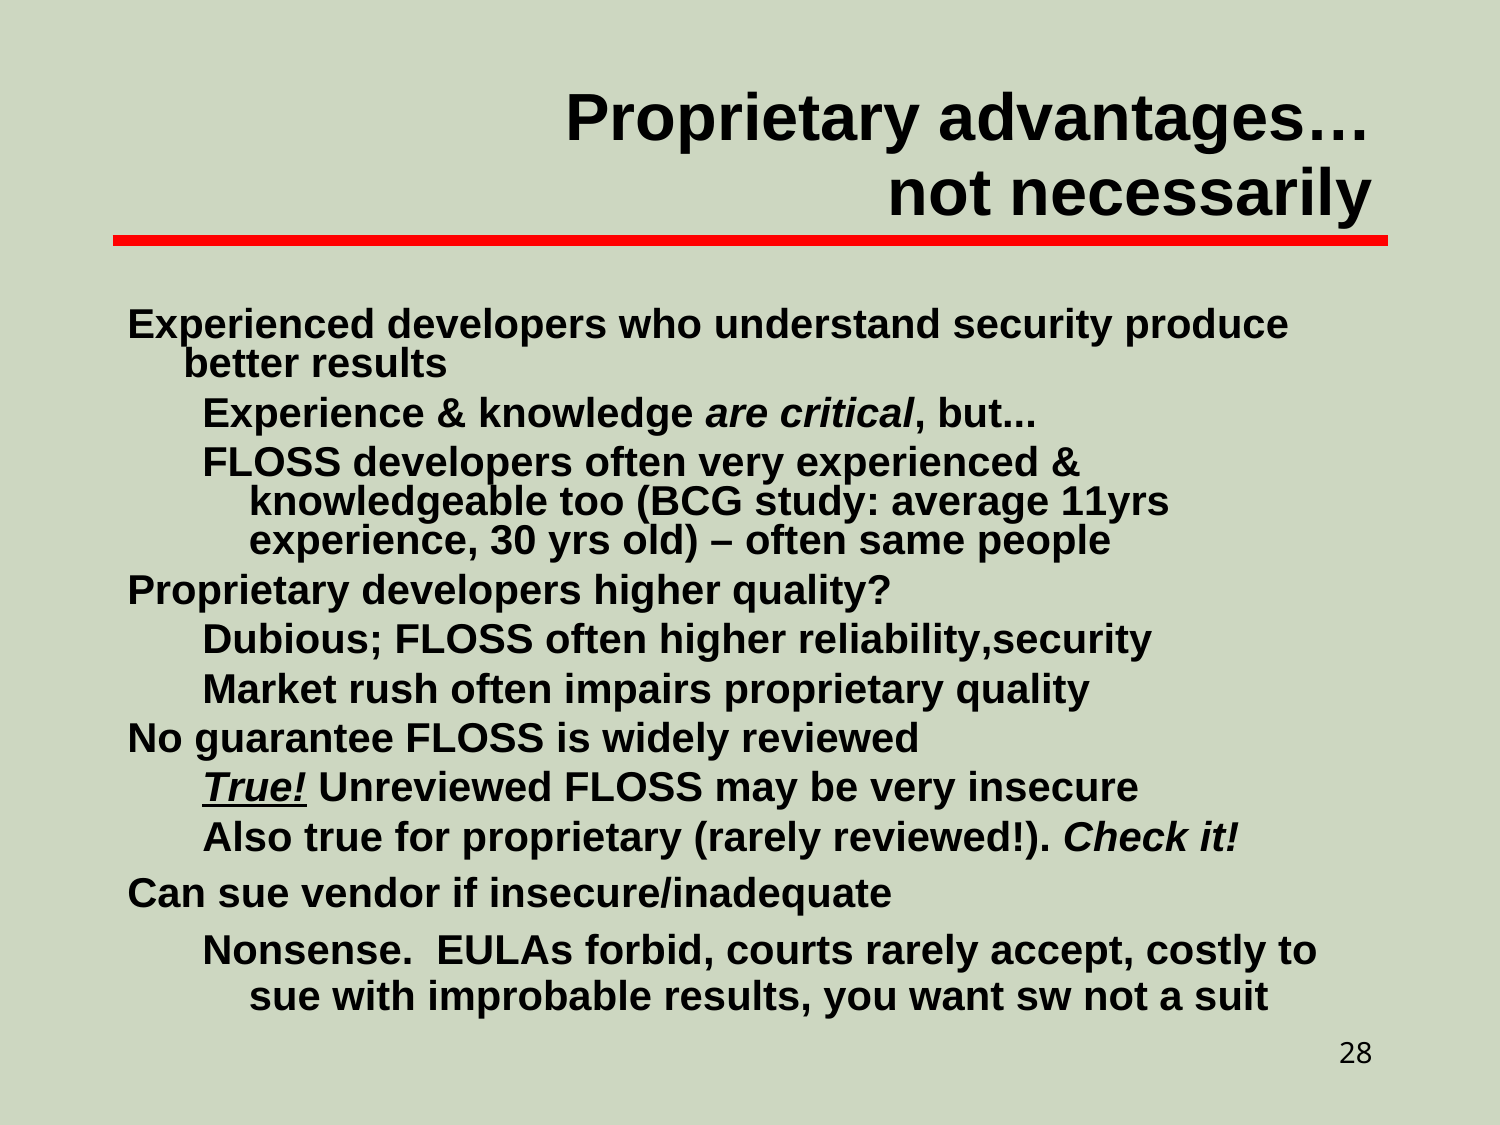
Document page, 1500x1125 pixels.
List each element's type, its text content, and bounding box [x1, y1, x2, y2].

list Experienced developers who understand security produce better results Experience & knowledge are critical, but... FLOSS developers often very experienced & knowledgeable too (BCG study: average 11yrs experience, 30 yrs old) – often same people Proprietary developers higher quality? Dubious; FLOSS often higher reliability,security Market rush often impairs proprietary quality No guarantee FLOSS is widely reviewed True! Unreviewed FLOSS may be very insecure Also true for proprietary (rarely reviewed!). Check it! Can sue vendor if insecure/inadequate Nonsense. EULAs forbid, courts rarely accept, costly to sue with improbable results, you want sw not a suit [112, 299, 1388, 1074]
title Proprietary advantages… not necessarily [337, 67, 1388, 243]
